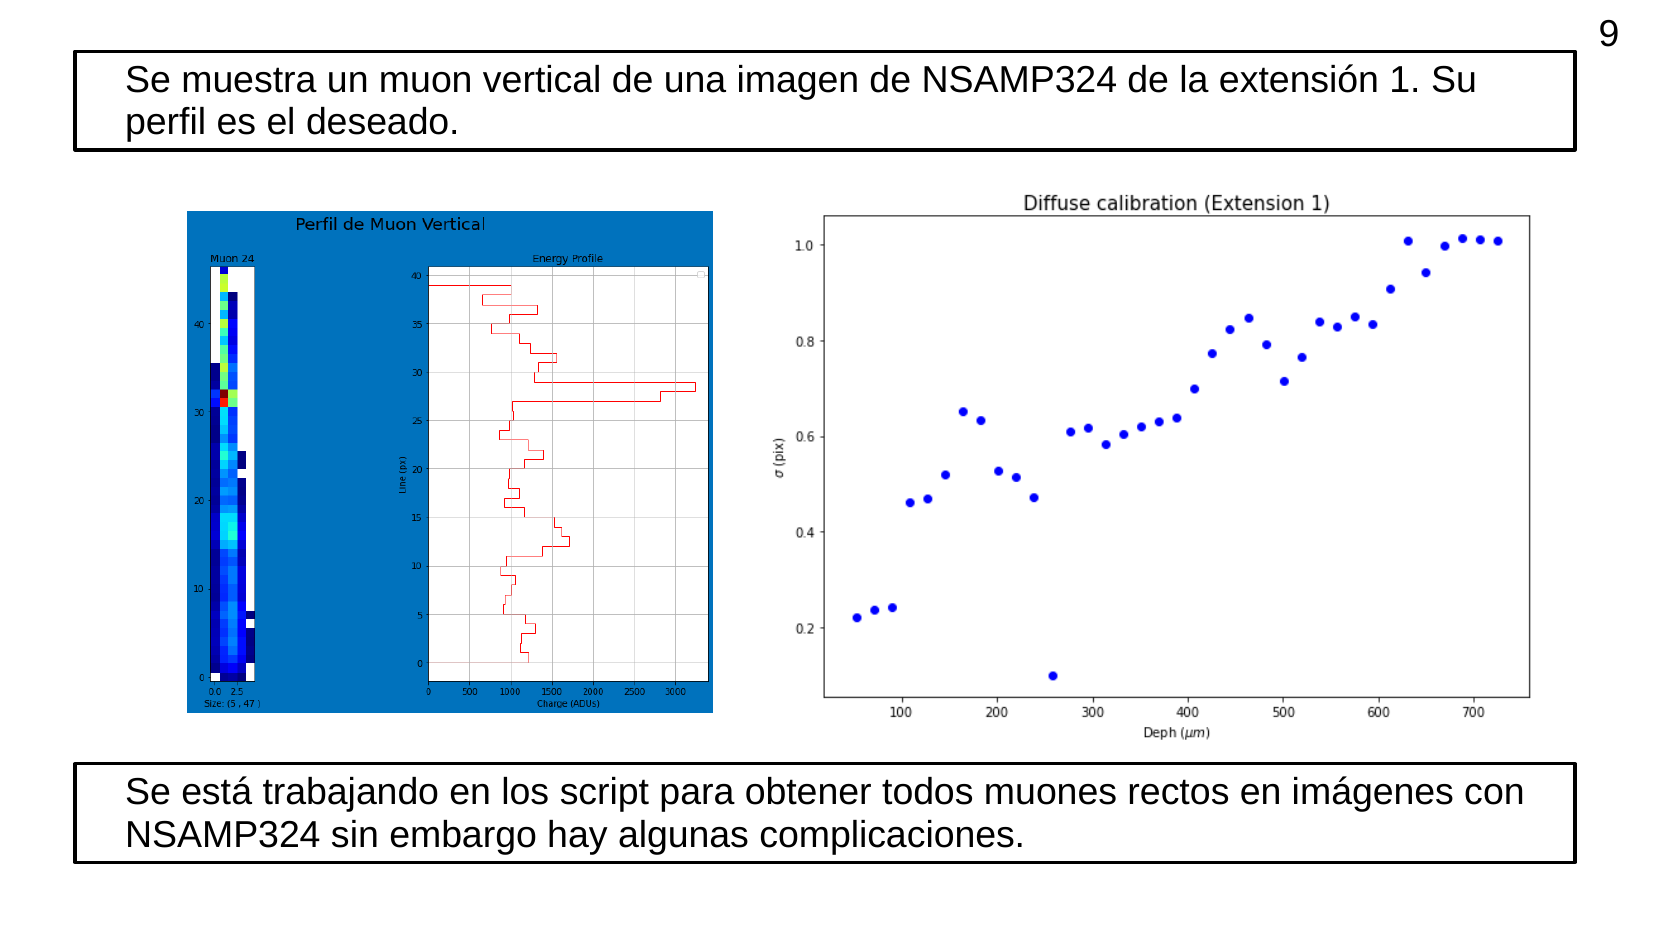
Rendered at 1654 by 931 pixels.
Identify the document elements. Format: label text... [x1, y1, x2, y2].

picture [763, 185, 1538, 751]
text_box Se muestra un muon vertical de una imagen de NSAMP324 de la extensión 1. Su perfil es el deseado. [75, 51, 1576, 151]
text_box <number> [1583, 4, 1654, 76]
picture [187, 211, 713, 713]
text_box Se está trabajando en los script para obtener todos muones rectos en imágenes con NSAMP324 sin embargo hay algunas complicaciones. [75, 763, 1576, 863]
